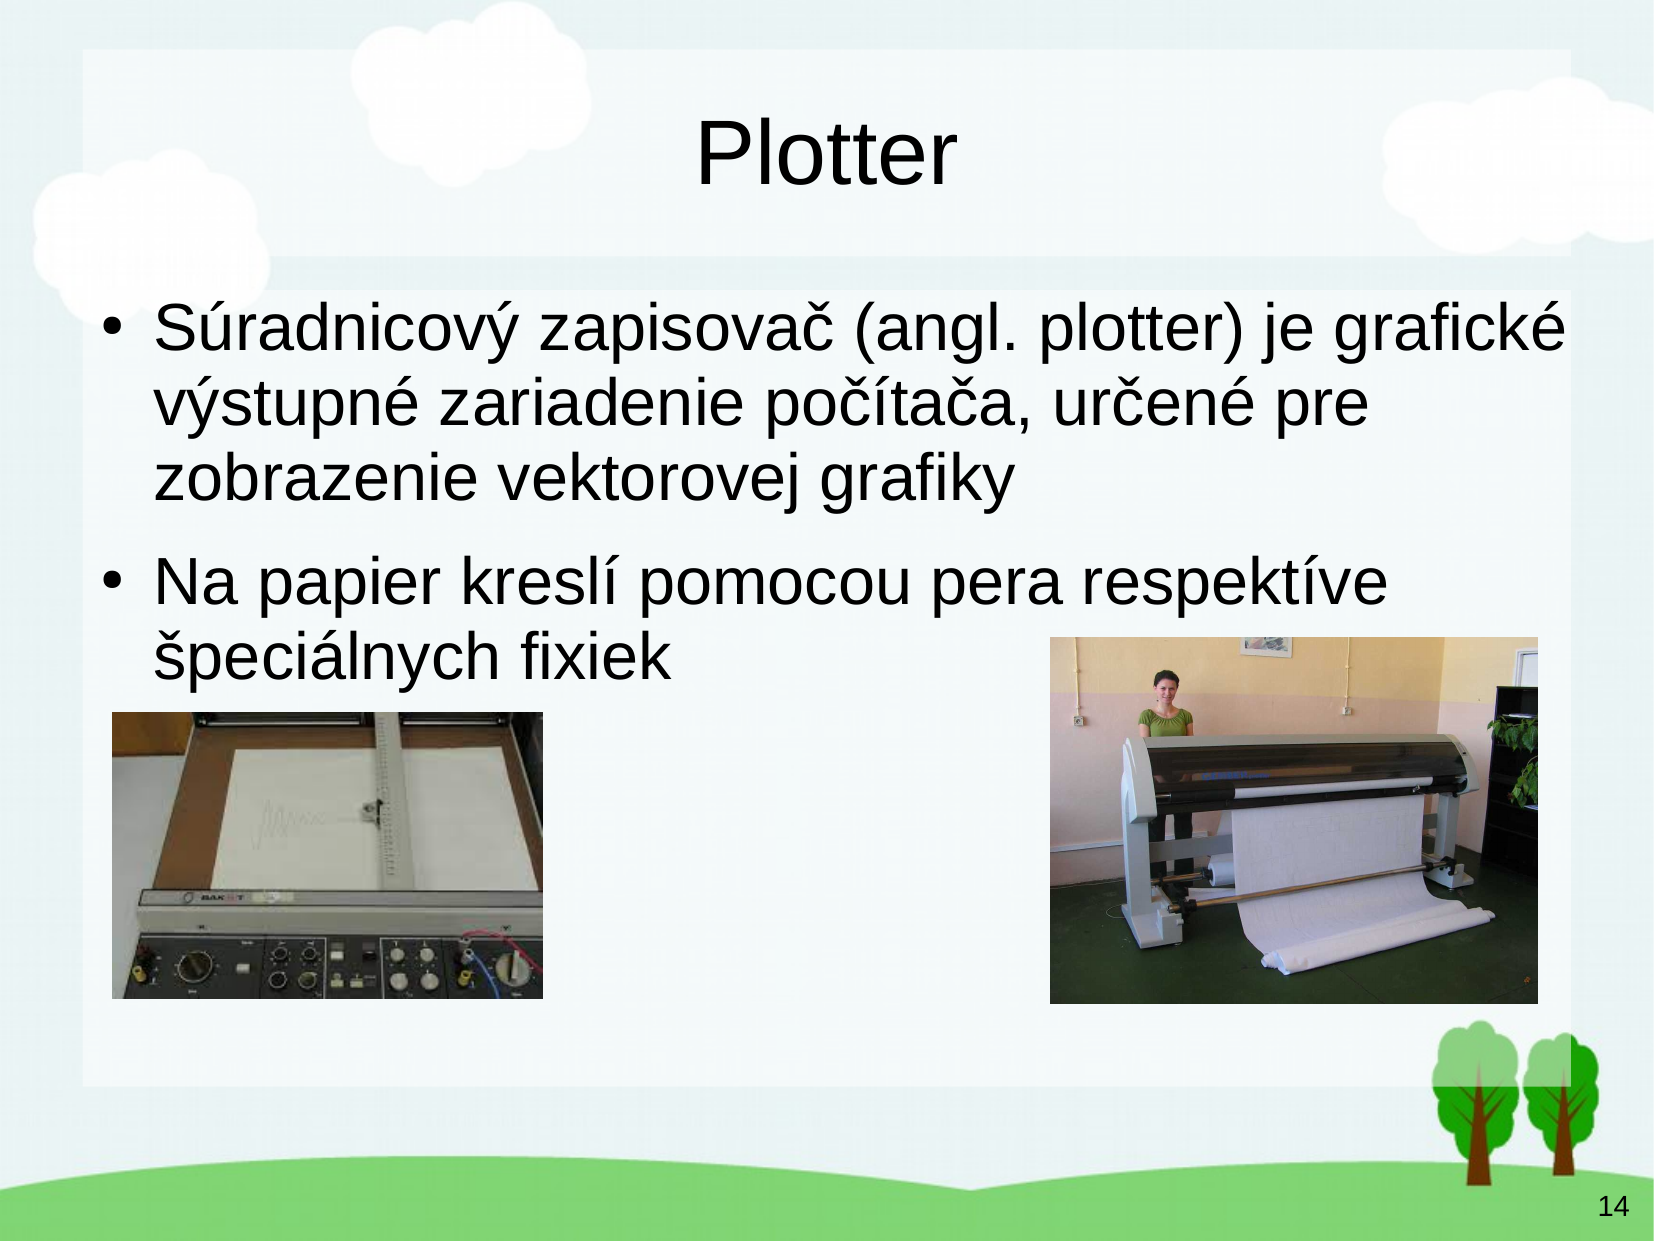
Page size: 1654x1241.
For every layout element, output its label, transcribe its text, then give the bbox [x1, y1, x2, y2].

picture [0, 0, 1654, 1241]
list Súradnicový zapisovač (angl. plotter) je grafické výstupné zariadenie počítača, určené pre zobrazenie vektorovej grafiky Na papier kreslí pomocou pera respektíve špeciálnych fixiek [82, 290, 1571, 1087]
title Plotter [82, 49, 1571, 257]
